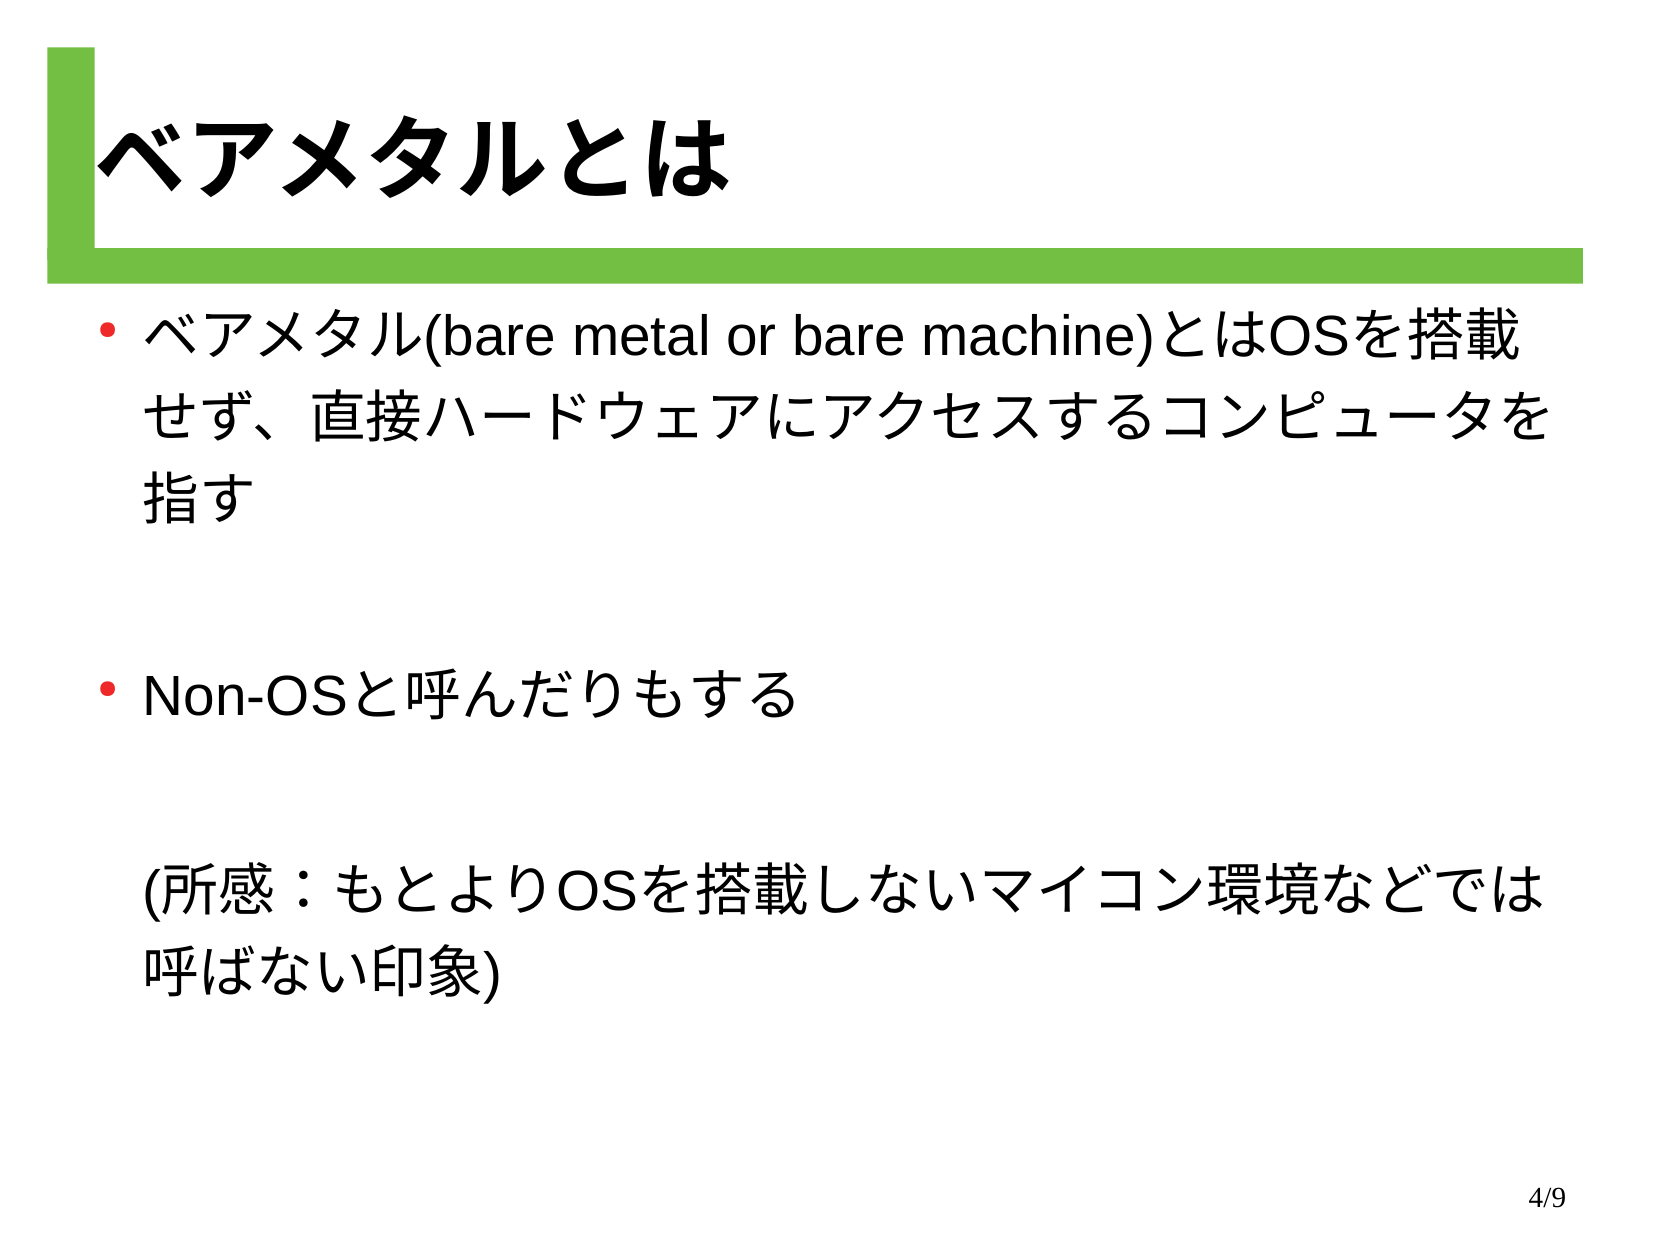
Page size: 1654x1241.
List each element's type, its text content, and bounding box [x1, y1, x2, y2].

title ベアメタルとは [94, 49, 1571, 257]
list ベアメタル(bare metal or bare machine)とはOSを搭載せず、直接ハードウェアにアクセスするコンピュータを指す Non-OSと呼んだりもする (所感：もとよりOSを搭載しないマイコン環境などでは呼ばない印象) [82, 290, 1571, 1010]
